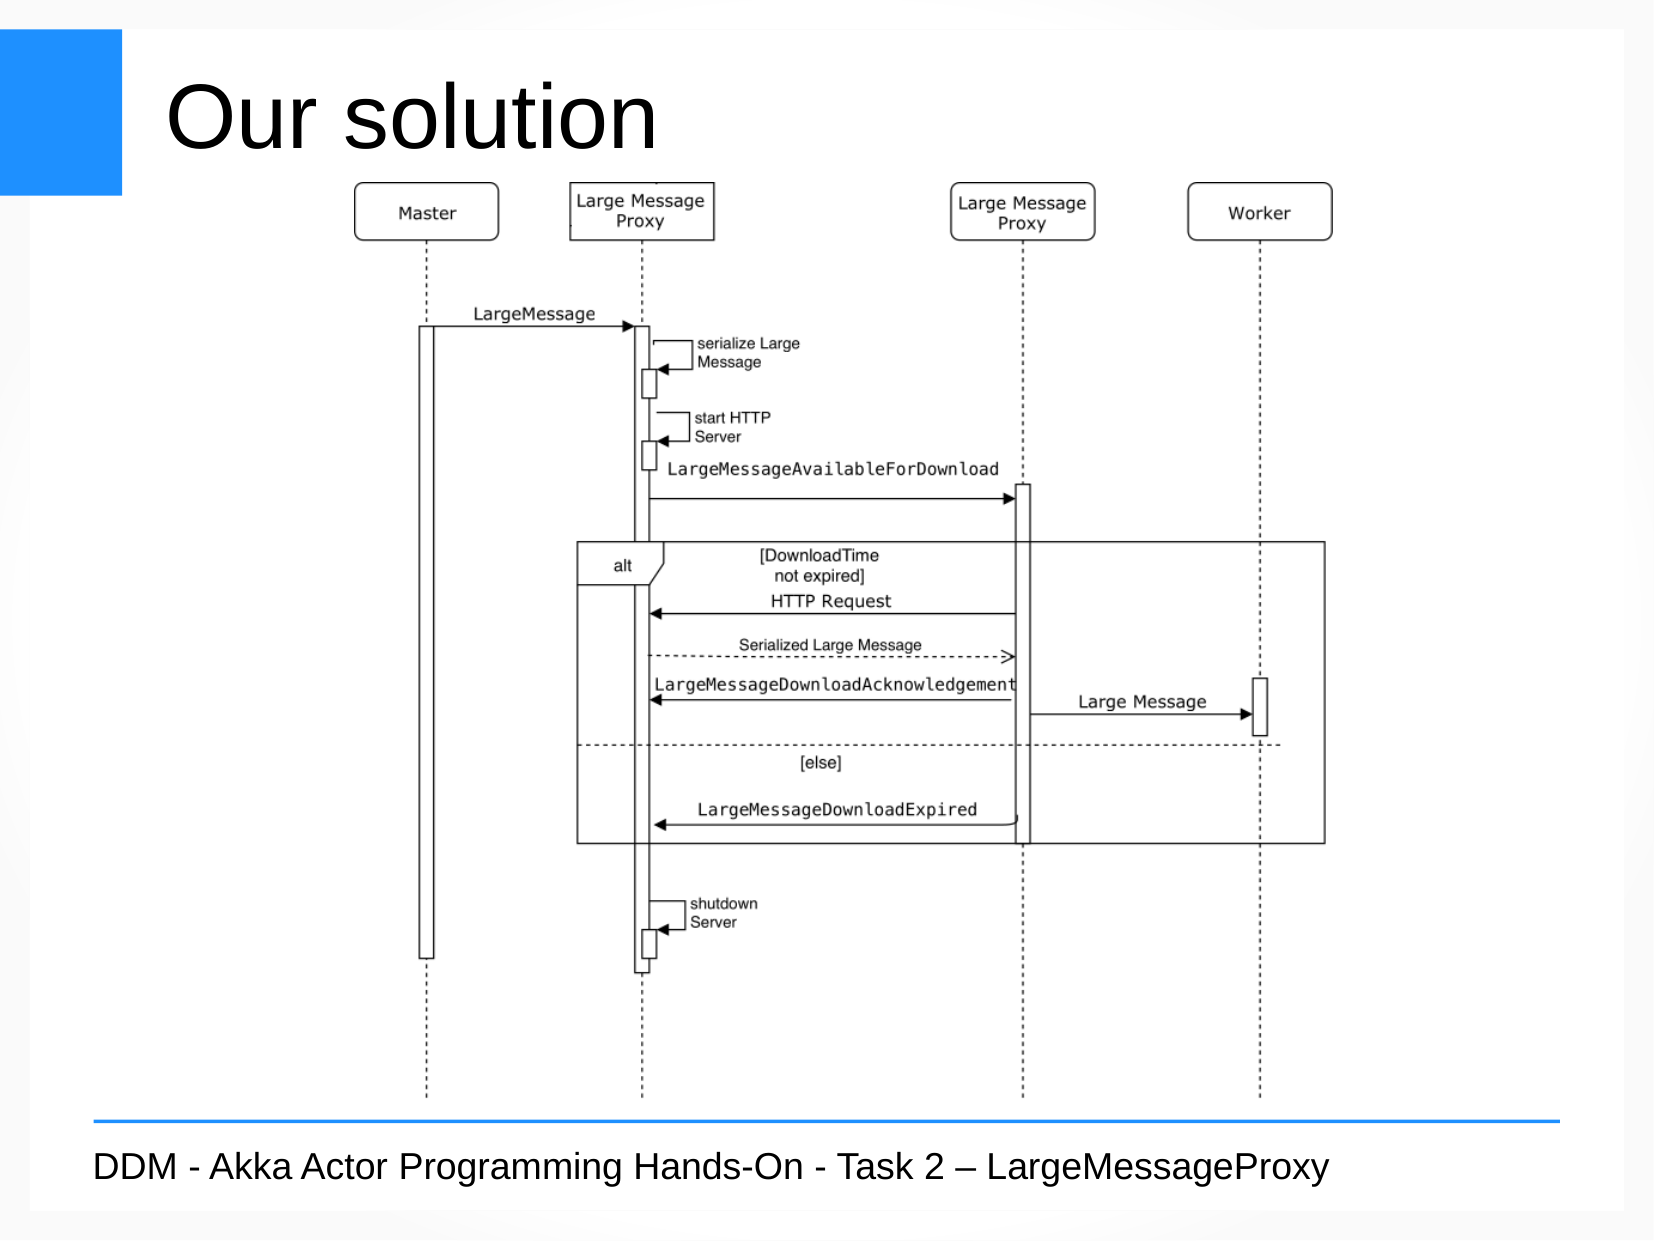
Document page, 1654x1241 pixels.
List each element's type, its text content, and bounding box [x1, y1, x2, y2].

title Our solution [165, 13, 1524, 221]
picture [354, 182, 1333, 1099]
text_box DDM - Akka Actor Programming Hands-On - Task 2 – LargeMessageProxy [77, 1138, 1512, 1195]
